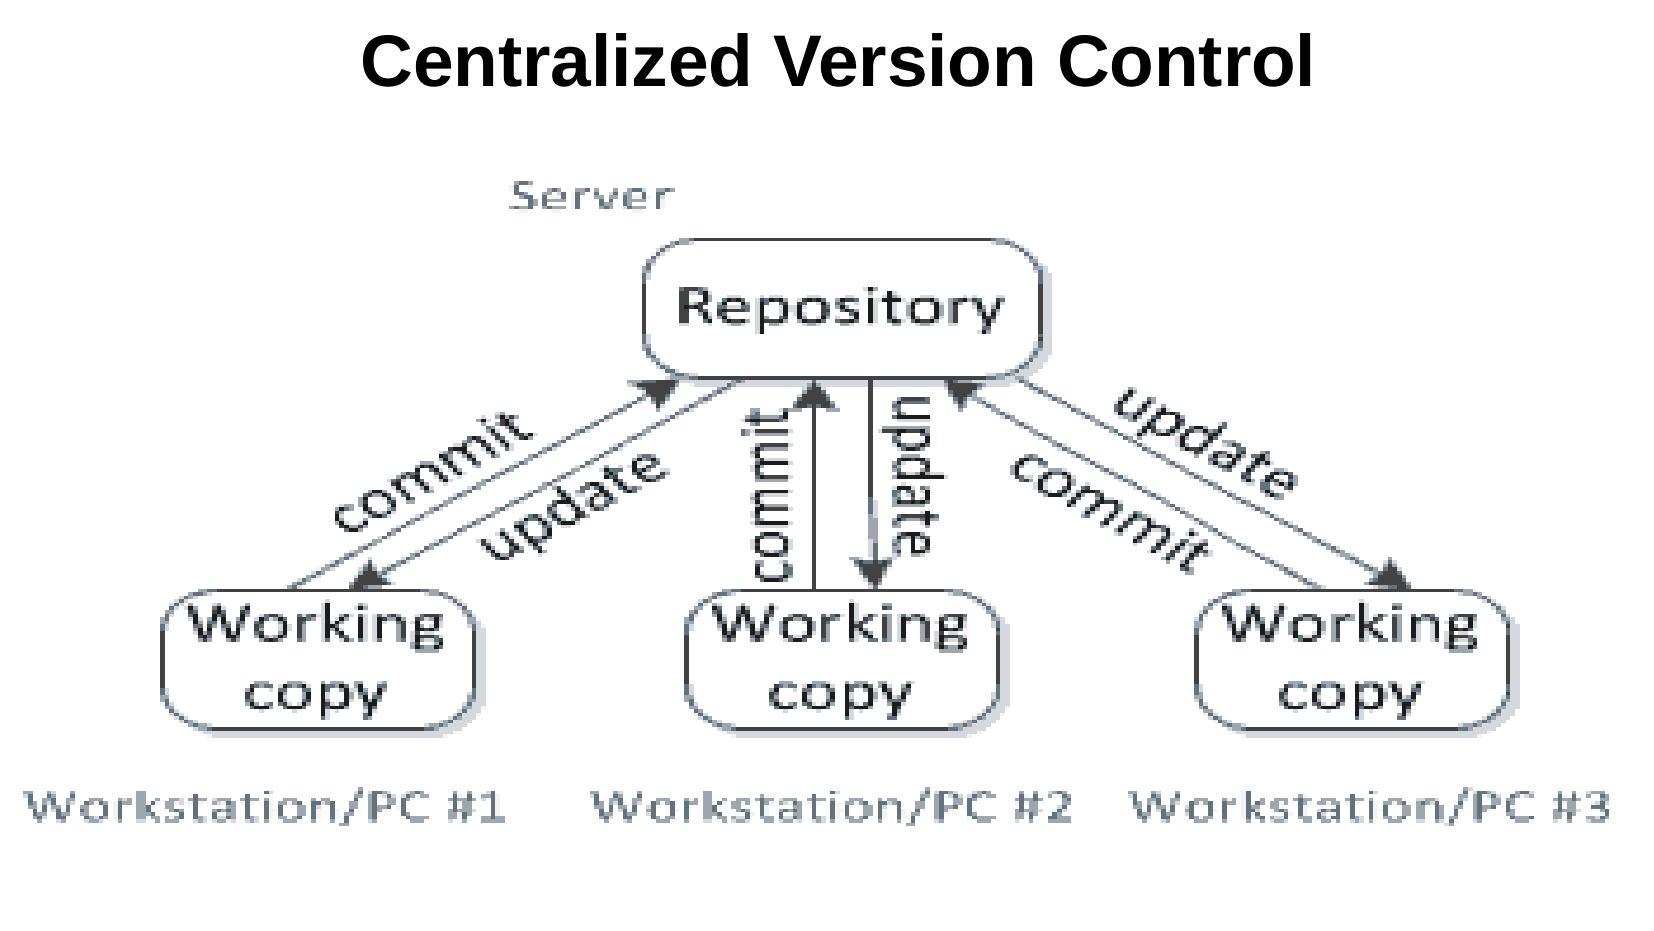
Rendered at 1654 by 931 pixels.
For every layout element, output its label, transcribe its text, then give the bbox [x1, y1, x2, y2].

title Centralized Version Control [106, 17, 1571, 98]
picture [0, 132, 1643, 848]
